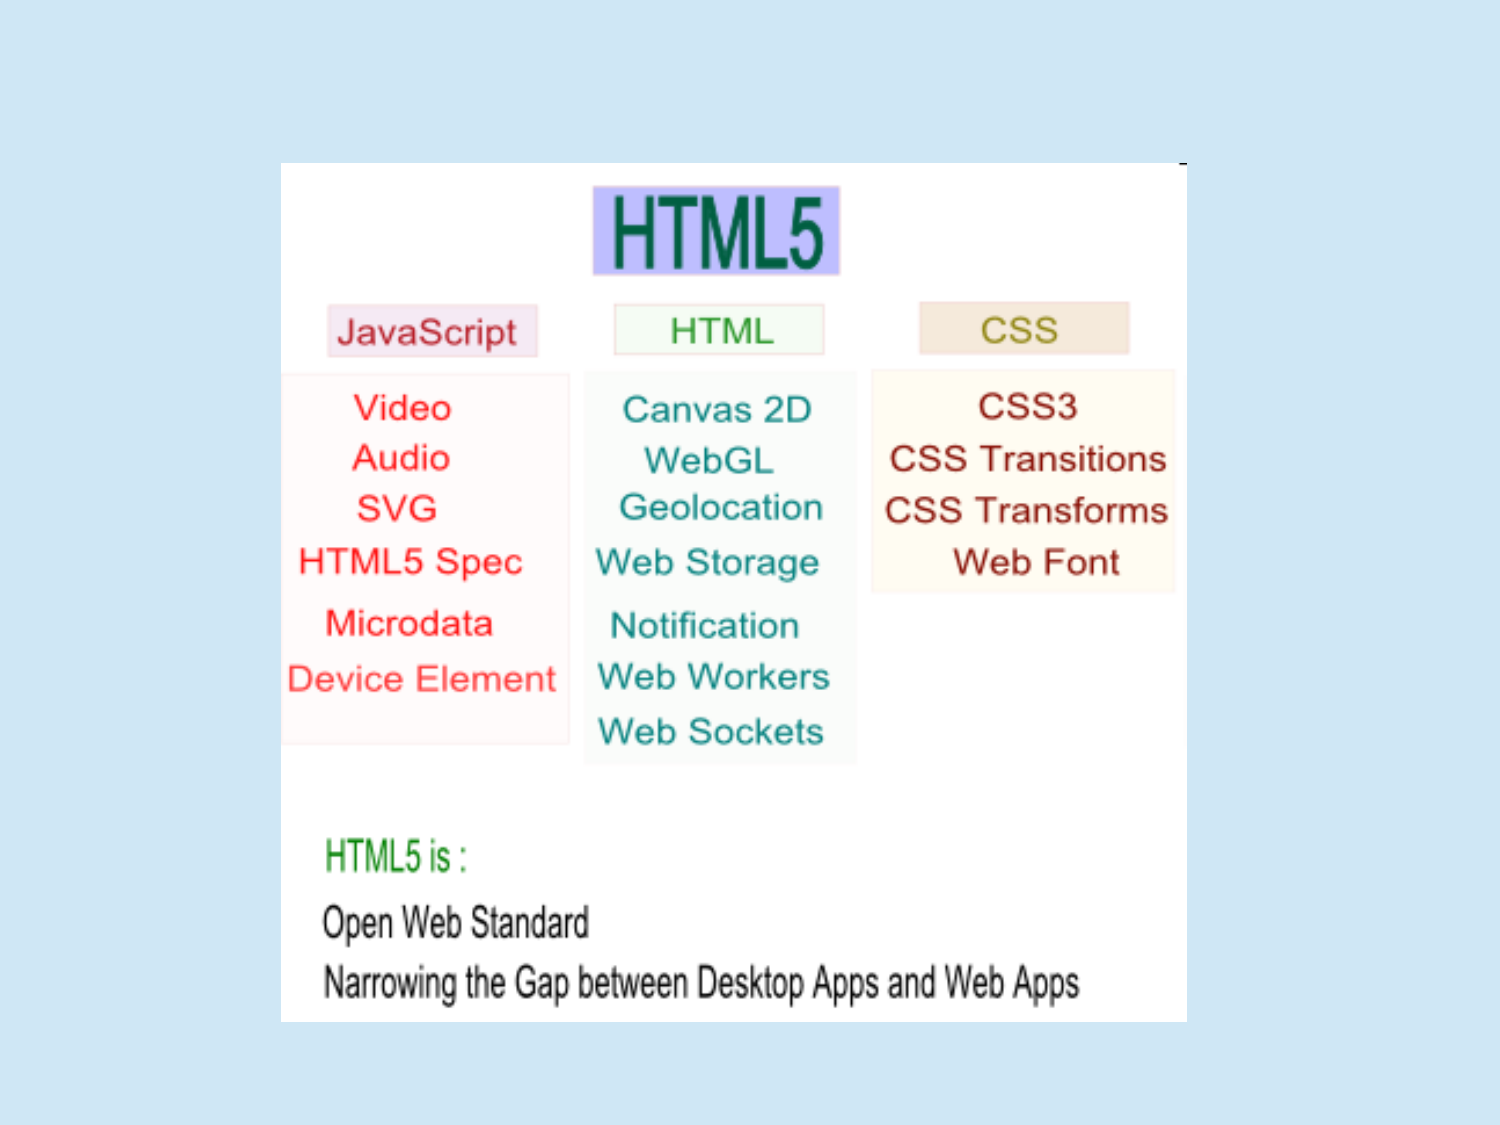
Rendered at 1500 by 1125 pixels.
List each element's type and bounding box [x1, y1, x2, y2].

picture [281, 163, 1187, 1022]
